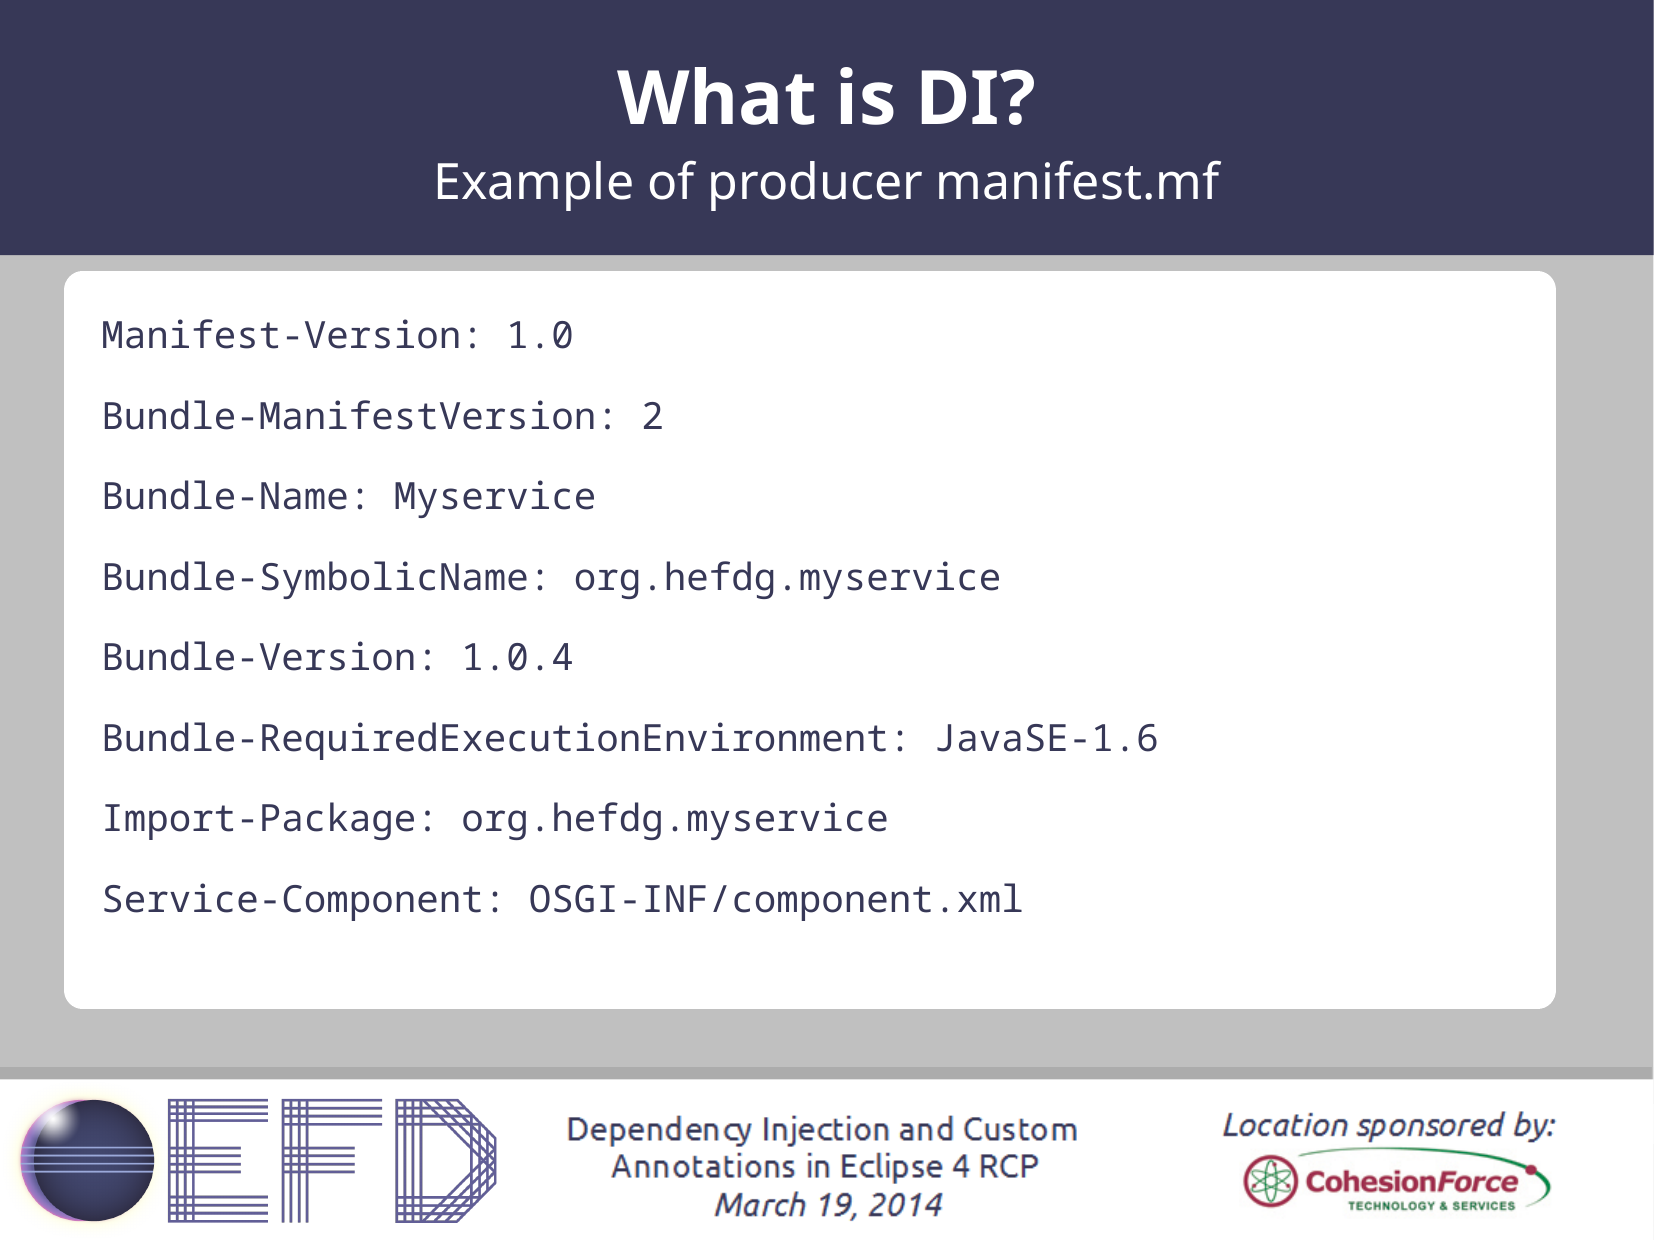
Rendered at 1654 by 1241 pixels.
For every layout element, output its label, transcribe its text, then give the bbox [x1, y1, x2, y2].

picture [1110, 1104, 1654, 1241]
picture [0, 1079, 497, 1241]
picture [549, 1082, 1105, 1241]
list Manifest-Version: 1.0 Bundle-ManifestVersion: 2 Bundle-Name: Myservice Bundle-SymbolicName: org.hefdg.myservice Bundle-Version: 1.0.4 Bundle-RequiredExecutionEnvironment: JavaSE-1.6 Import-Package: org.hefdg.myservice Service-Component: OSGI-INF/component.xml [82, 290, 1538, 991]
title What is DI? Example of producer manifest.mf [82, 25, 1571, 233]
